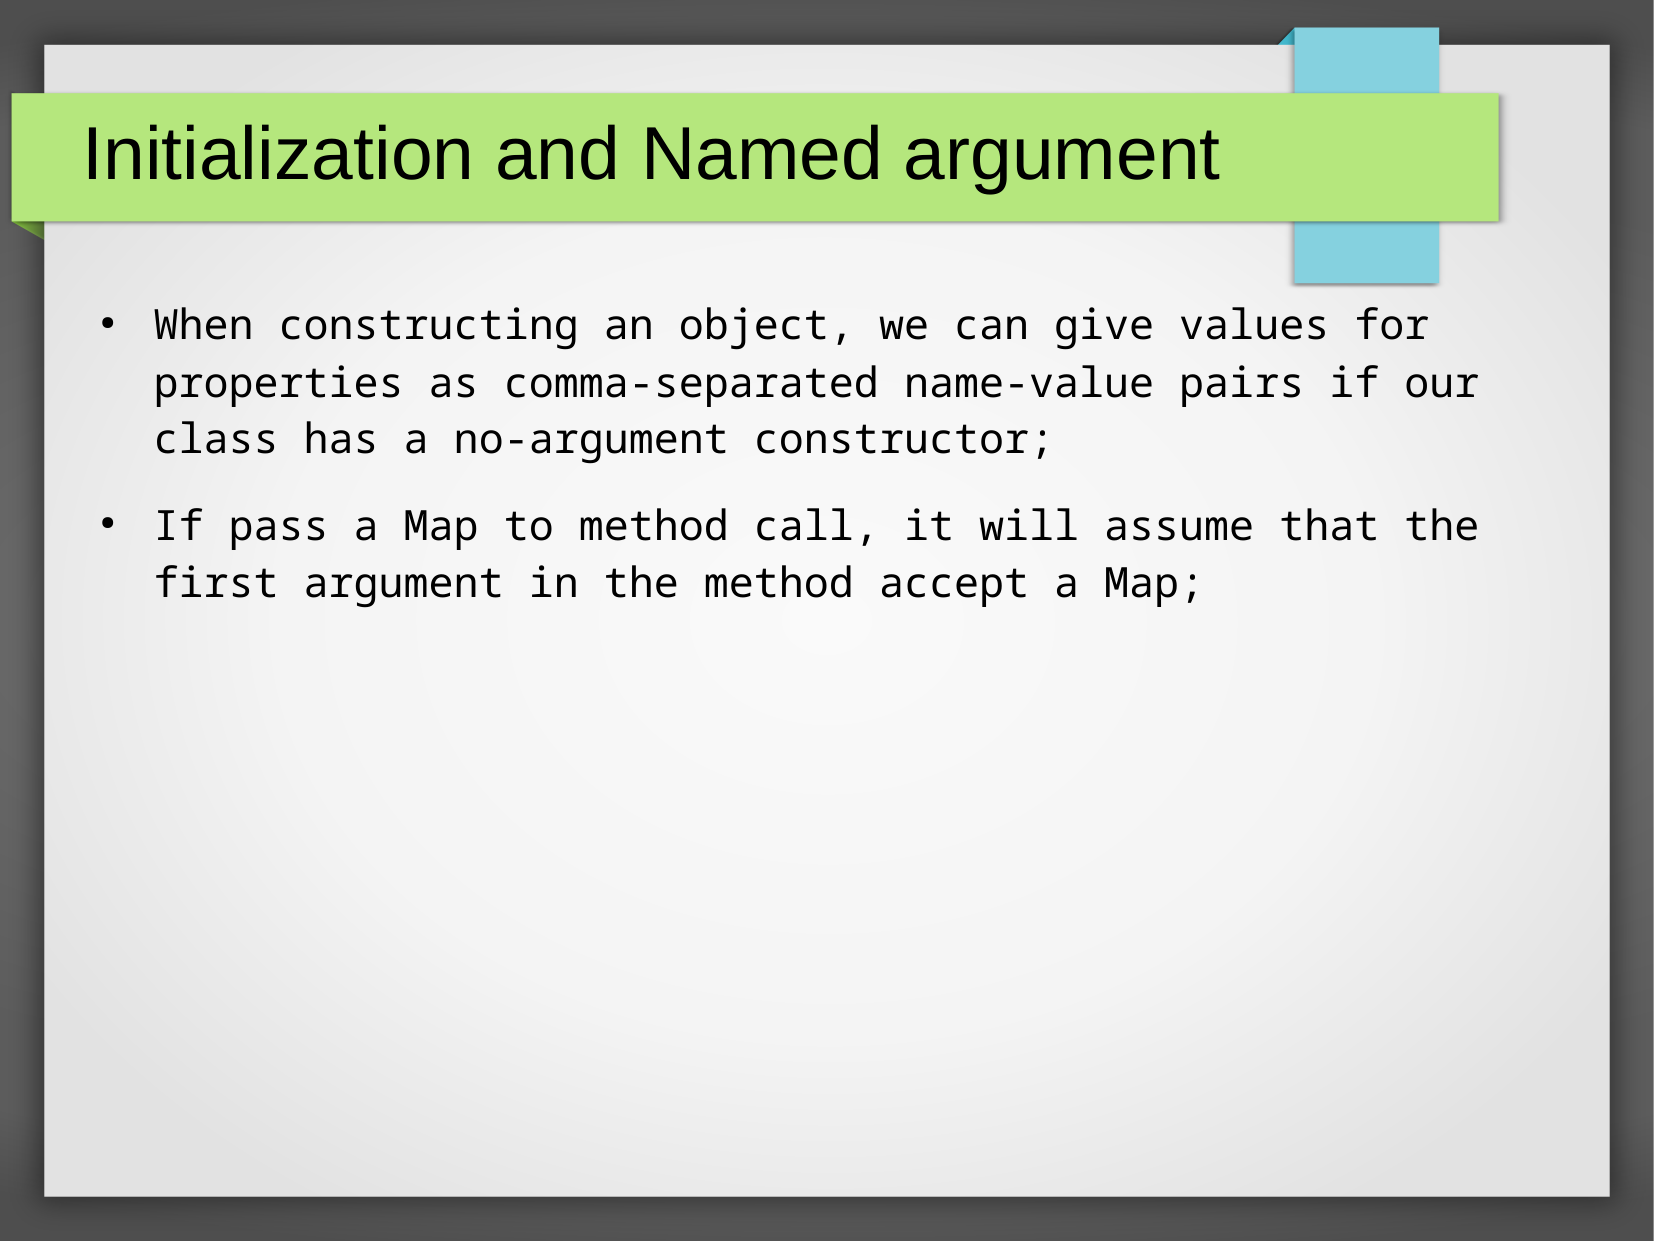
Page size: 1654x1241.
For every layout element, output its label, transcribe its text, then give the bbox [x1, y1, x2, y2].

list When constructing an object, we can give values for properties as comma-separated name-value pairs if our class has a no-argument constructor; If pass a Map to method call, it will assume that the first argument in the method accept a Map; [82, 295, 1571, 1015]
picture [0, 0, 1654, 1241]
title Initialization and Named argument [82, 94, 1264, 213]
